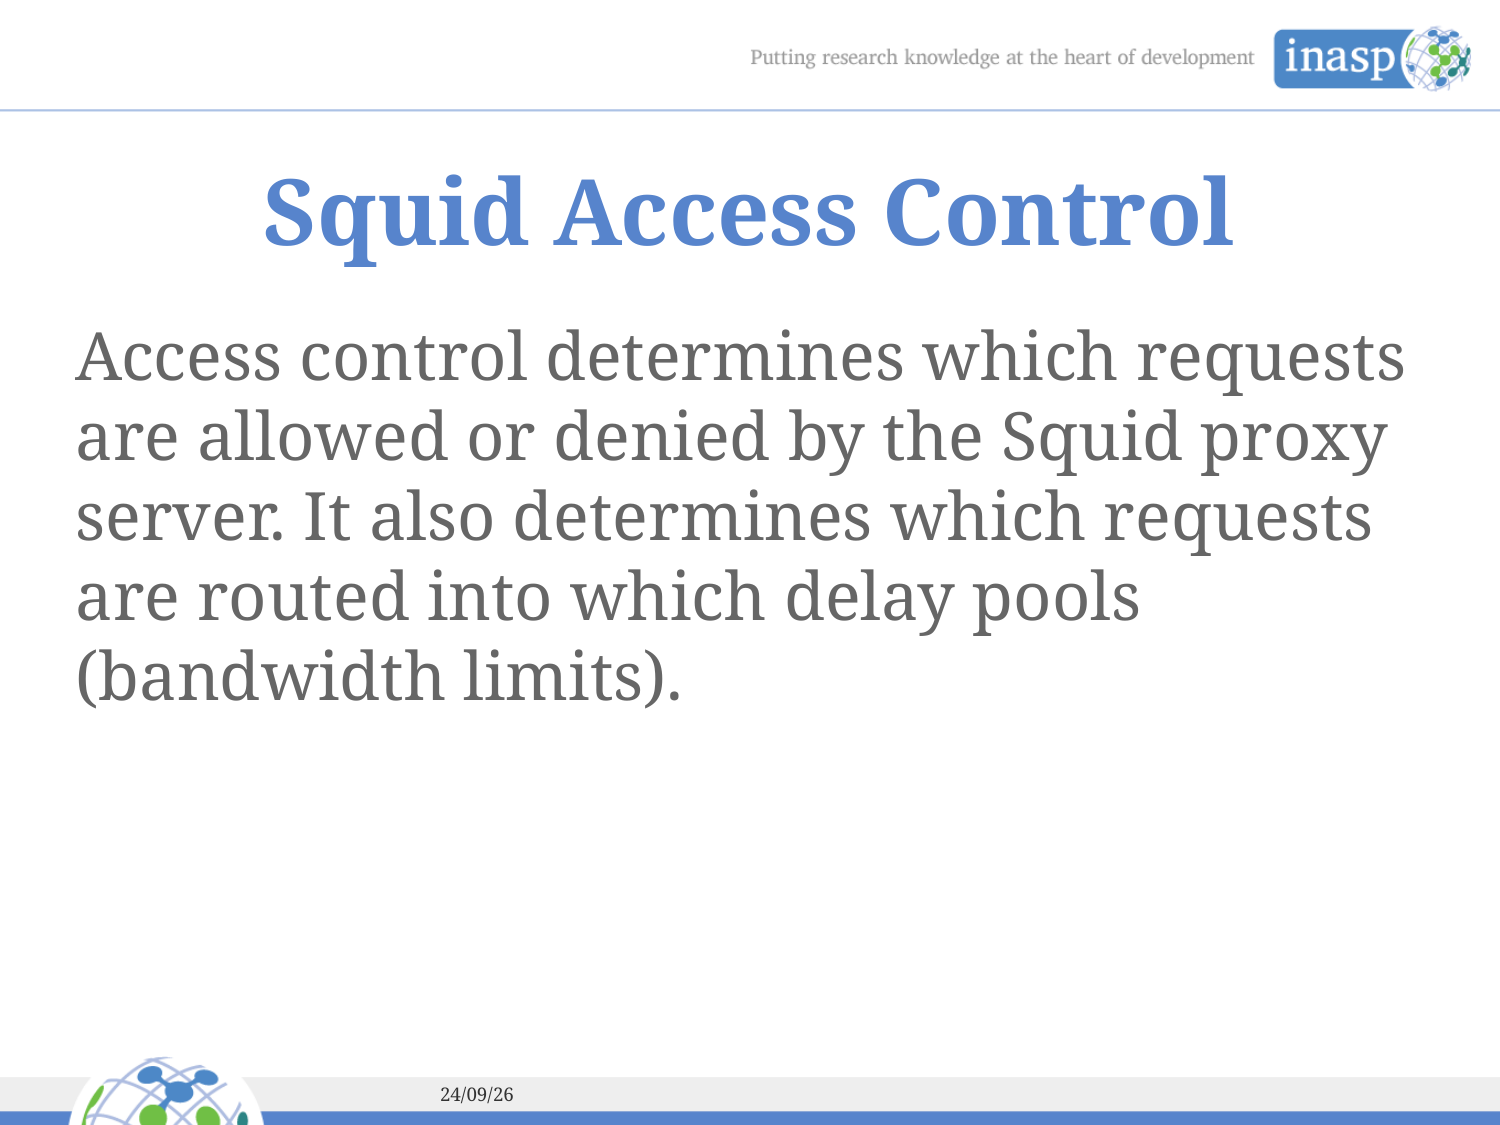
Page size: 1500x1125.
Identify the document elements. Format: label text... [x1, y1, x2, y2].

picture [0, 0, 1500, 1125]
title Squid Access Control [75, 129, 1426, 313]
list Access control determines which requests are allowed or denied by the Squid proxy server. It also determines which requests are routed into which delay pools (bandwidth limits). [75, 313, 1426, 967]
